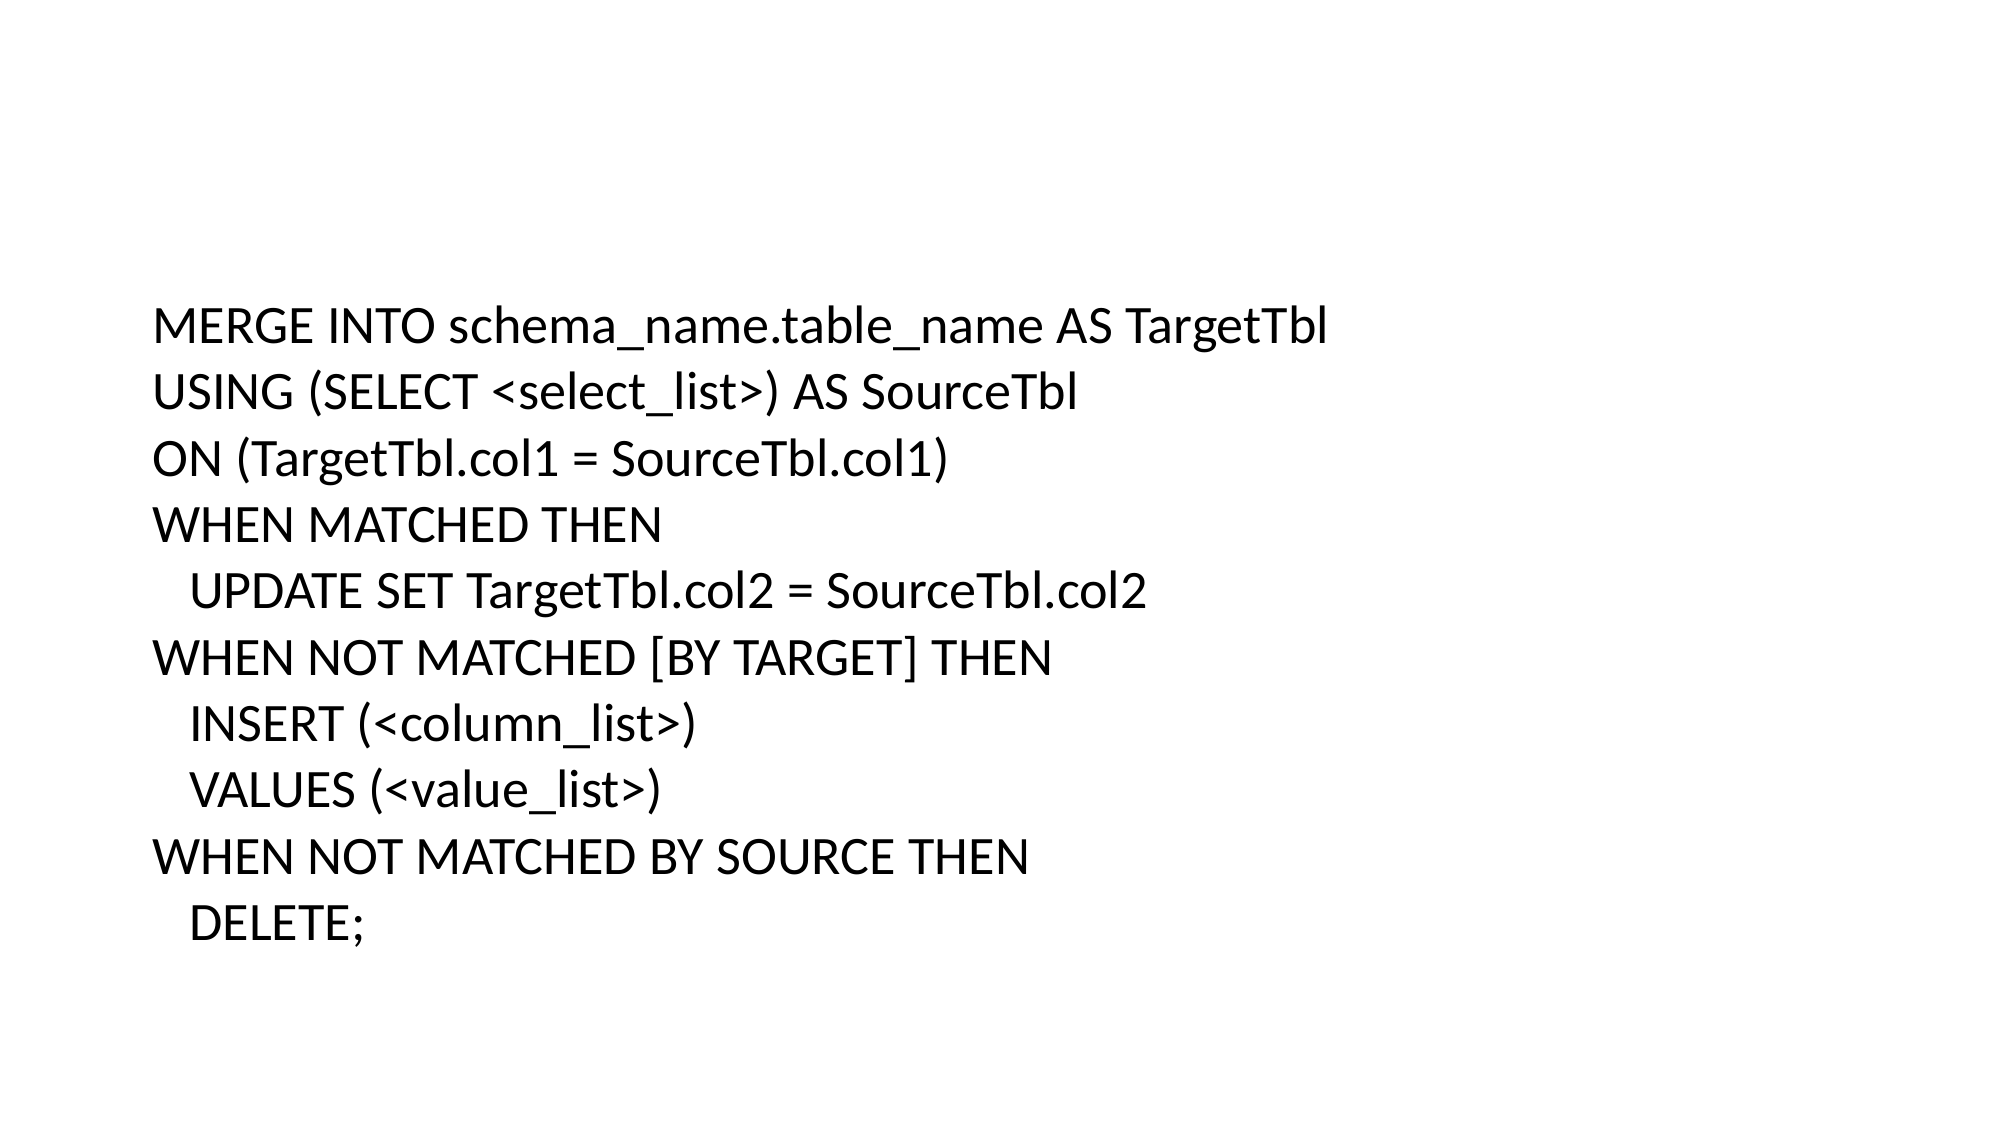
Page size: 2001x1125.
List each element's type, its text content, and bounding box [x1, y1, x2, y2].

list MERGE INTO schema_name.table_name AS TargetTbl USING (SELECT <select_list>) AS SourceTbl ON (TargetTbl.col1 = SourceTbl.col1) WHEN MATCHED THEN UPDATE SET TargetTbl.col2 = SourceTbl.col2 WHEN NOT MATCHED [BY TARGET] THEN INSERT (<column_list>) VALUES (<value_list>) WHEN NOT MATCHED BY SOURCE THEN DELETE; [137, 299, 1863, 1014]
